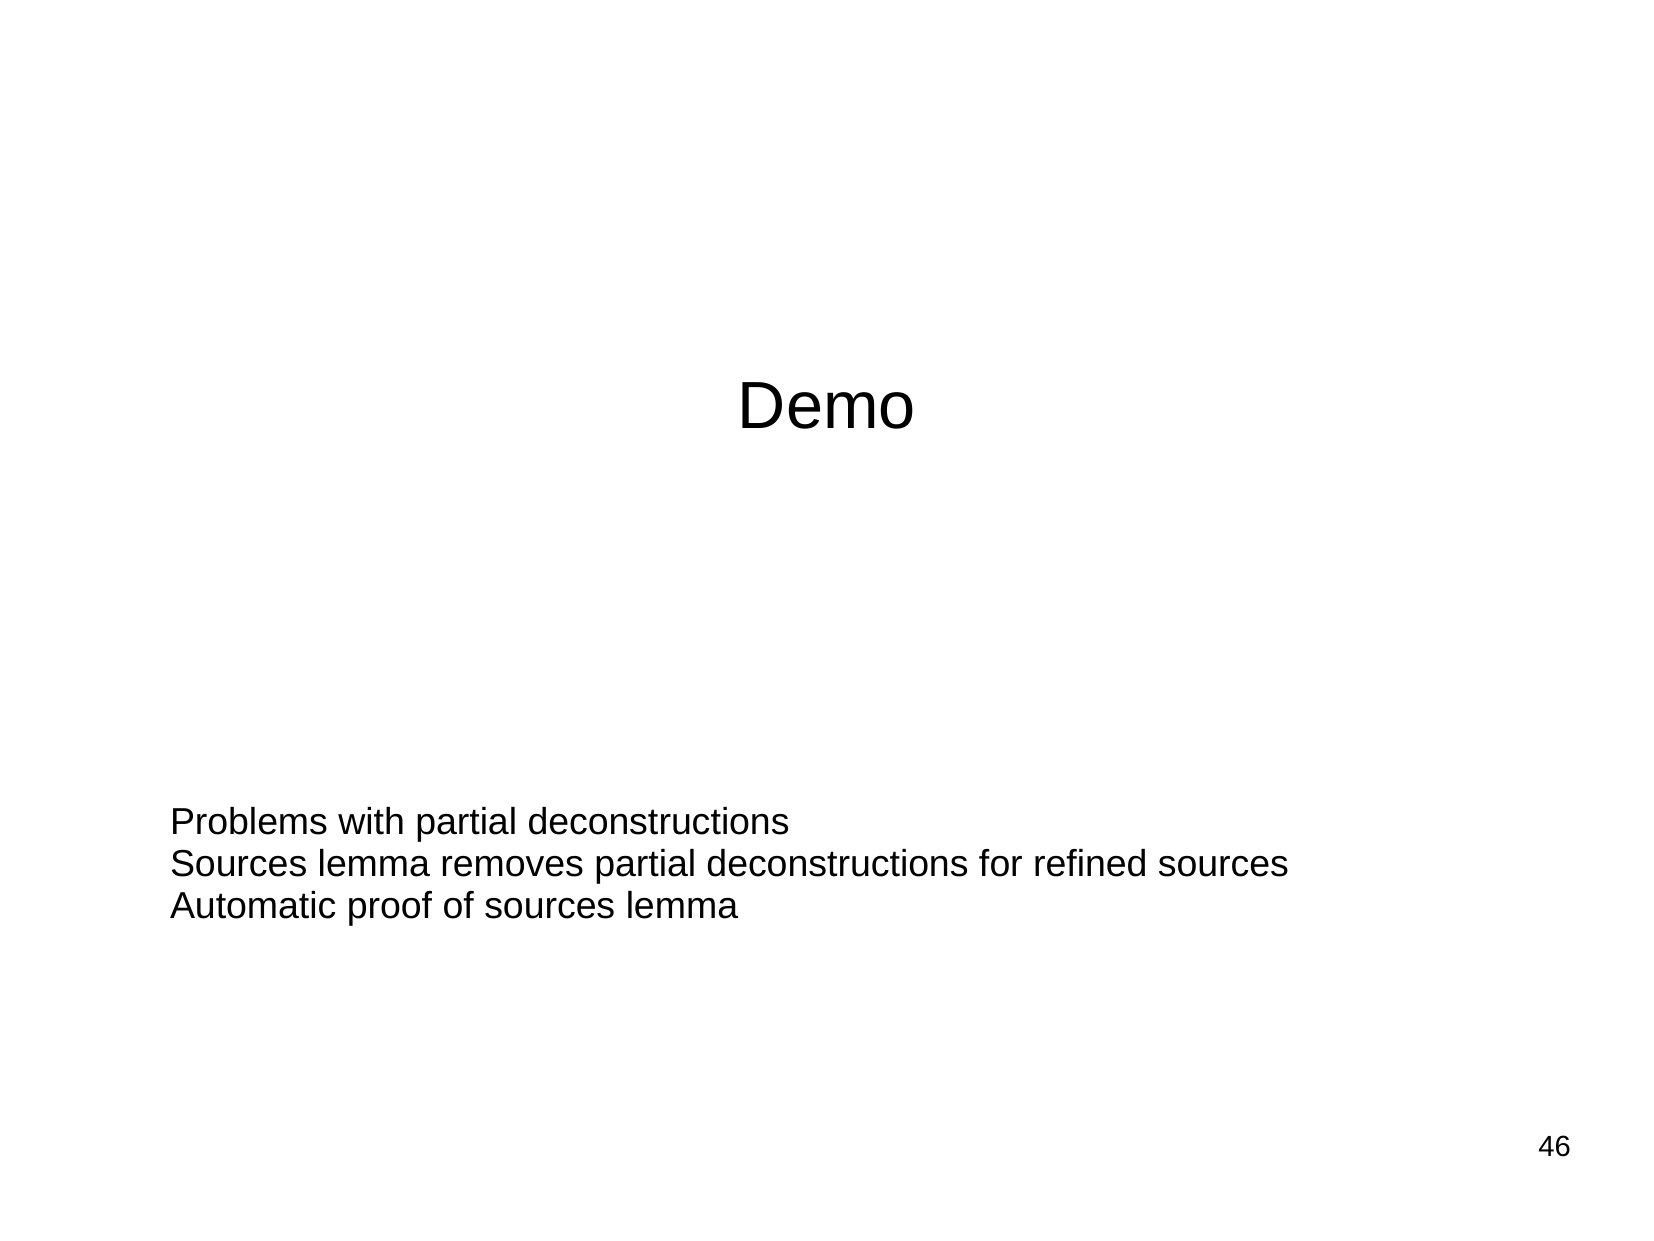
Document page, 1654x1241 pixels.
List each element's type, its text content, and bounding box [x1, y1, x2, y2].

text_box Problems with partial deconstructions Sources lemma removes partial deconstructions for refined sources Automatic proof of sources lemma [155, 793, 1519, 1058]
subtitle Demo [82, 49, 1571, 763]
